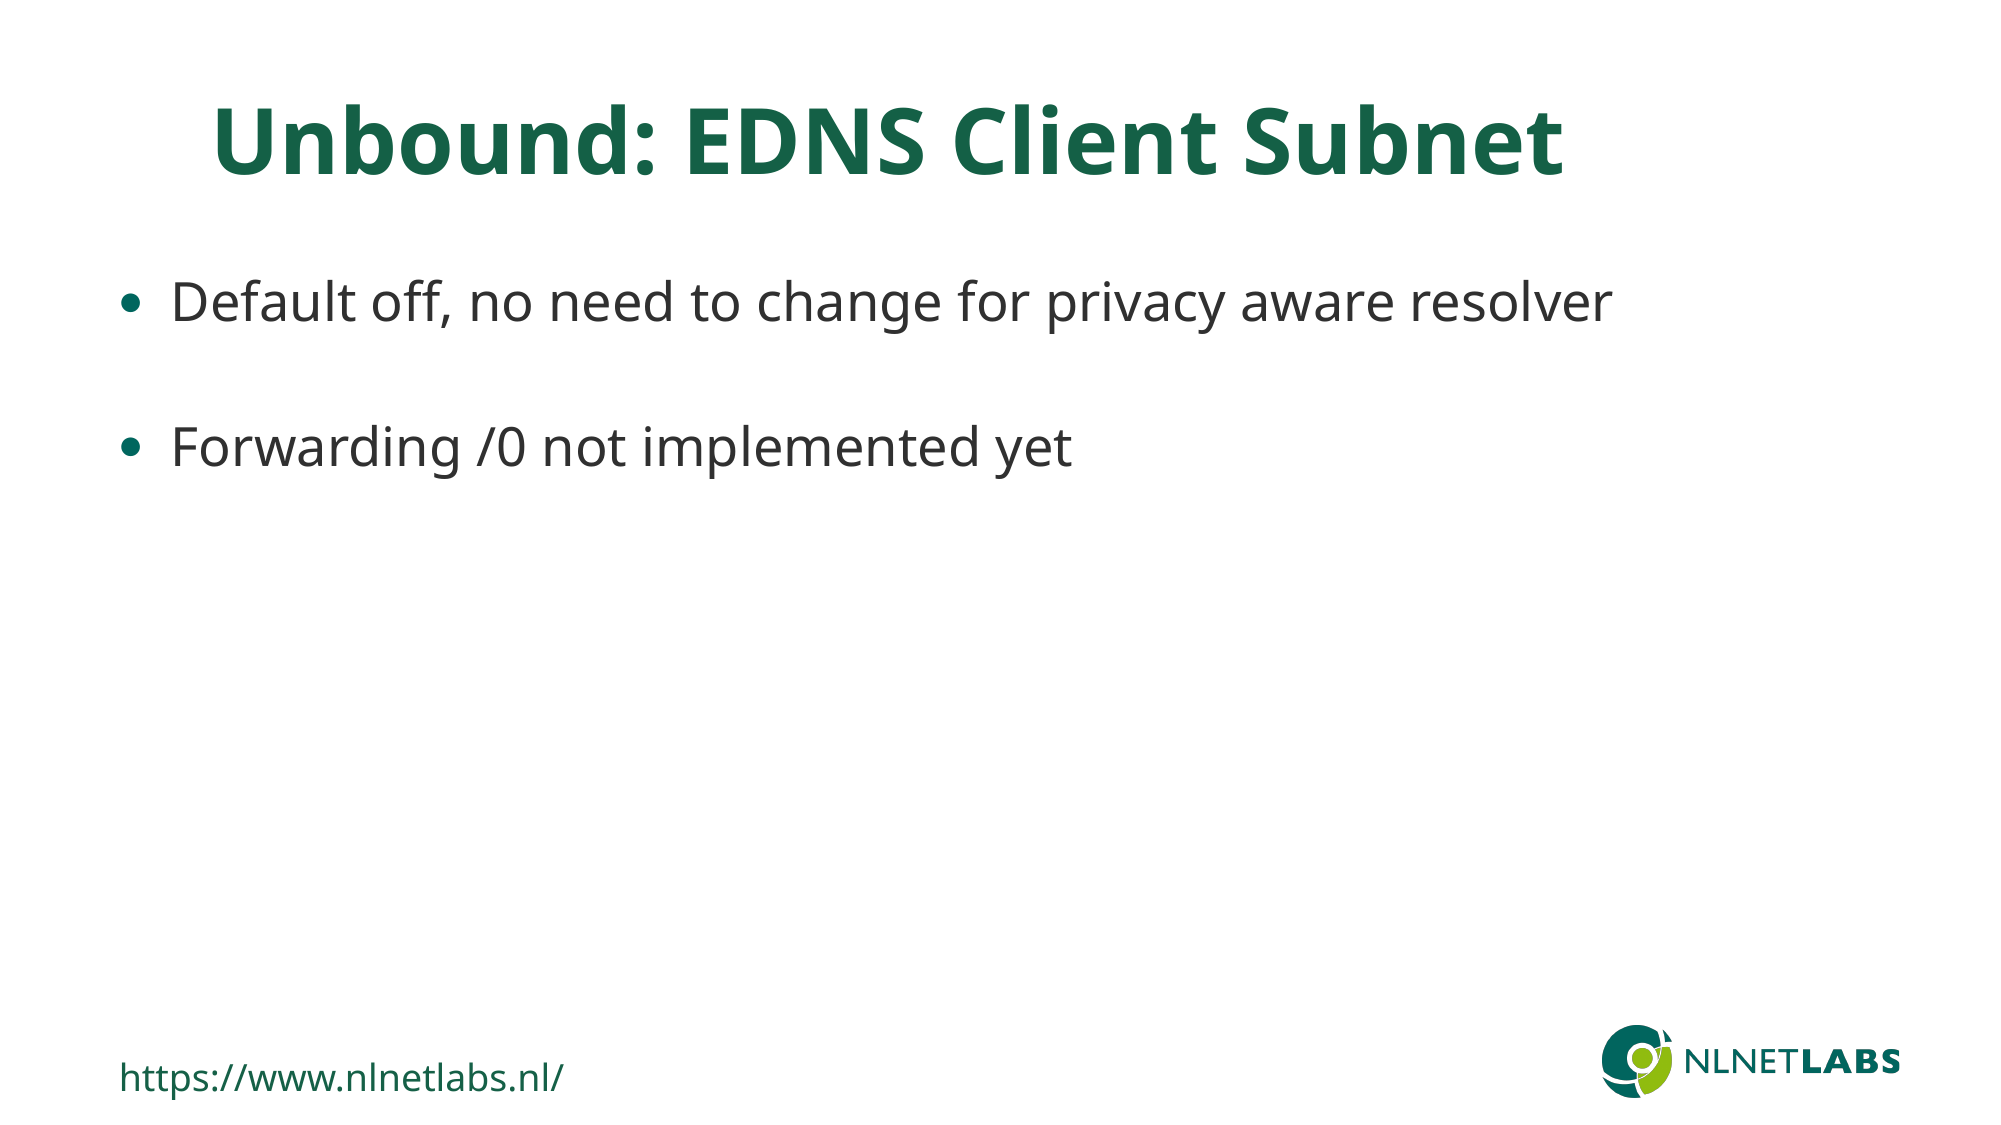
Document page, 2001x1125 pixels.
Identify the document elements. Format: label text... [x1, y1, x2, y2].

list Default off, no need to change for privacy aware resolver Forwarding /0 not implemented yet [99, 263, 1900, 916]
picture [1602, 1025, 1900, 1098]
title Unbound: EDNS Client Subnet [210, 44, 1900, 233]
